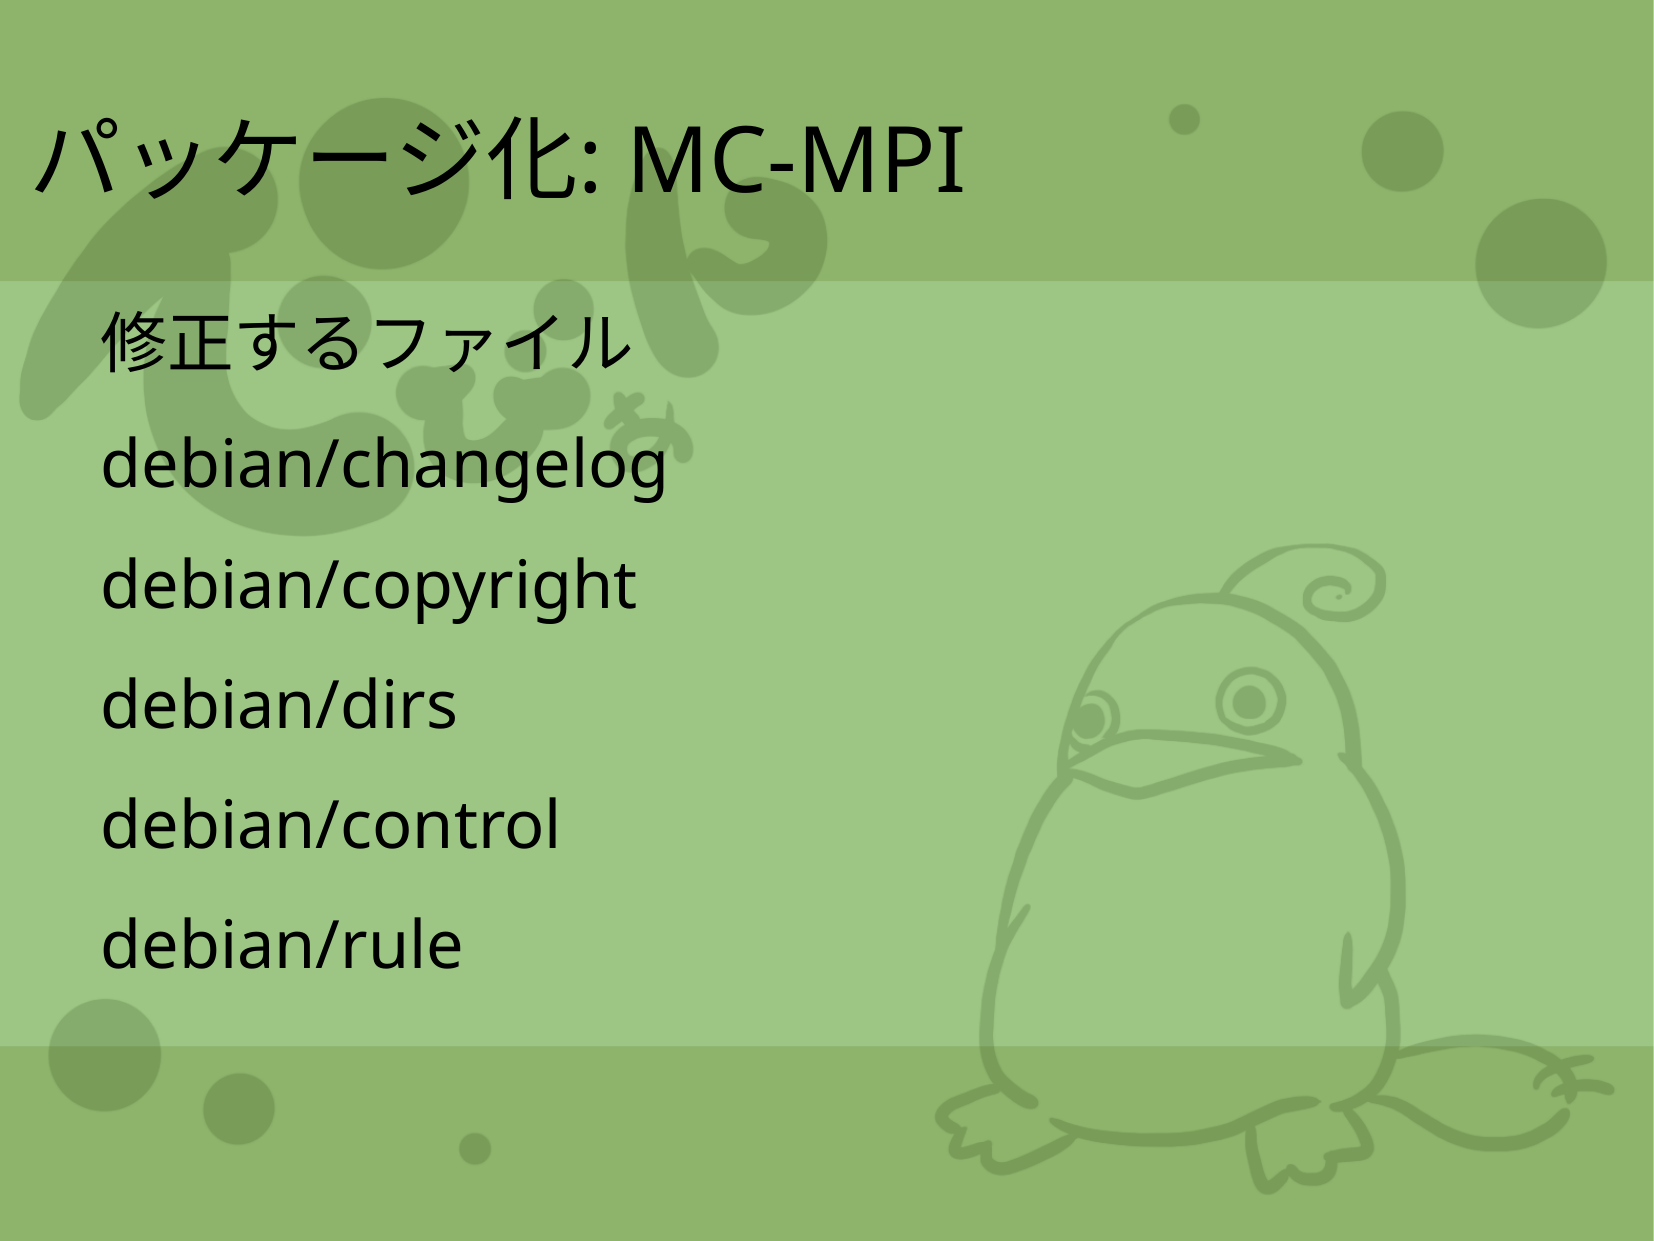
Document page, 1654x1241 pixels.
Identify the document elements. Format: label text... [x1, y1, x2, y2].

list 修正するファイル debian/changelog debian/copyright debian/dirs debian/control debian/rule [82, 290, 1571, 1109]
picture [0, 0, 1654, 1241]
title パッケージ化: MC-MPI [29, 49, 1625, 257]
